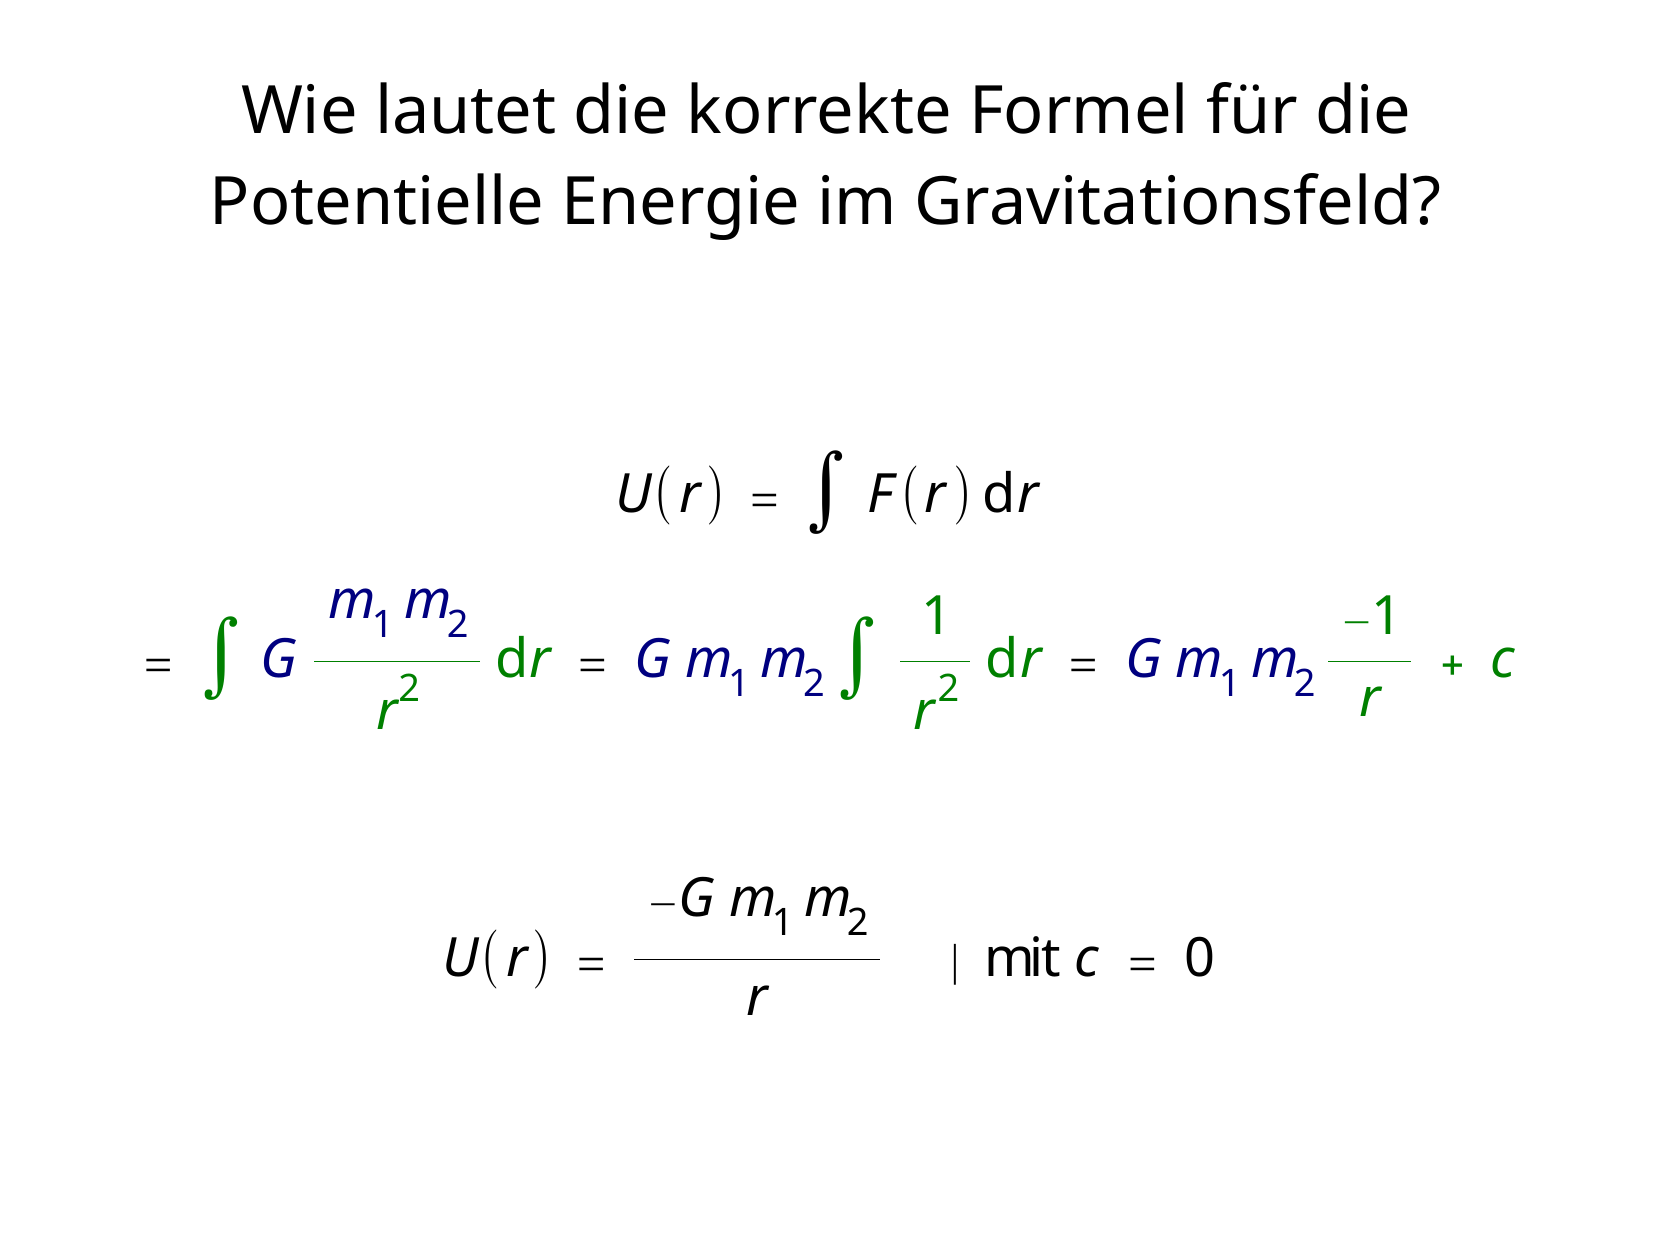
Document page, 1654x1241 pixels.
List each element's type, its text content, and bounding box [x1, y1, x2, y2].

title Wie lautet die korrekte Formel für die Potentielle Energie im Gravitationsfeld? [82, 49, 1571, 257]
chart [131, 446, 1523, 1030]
